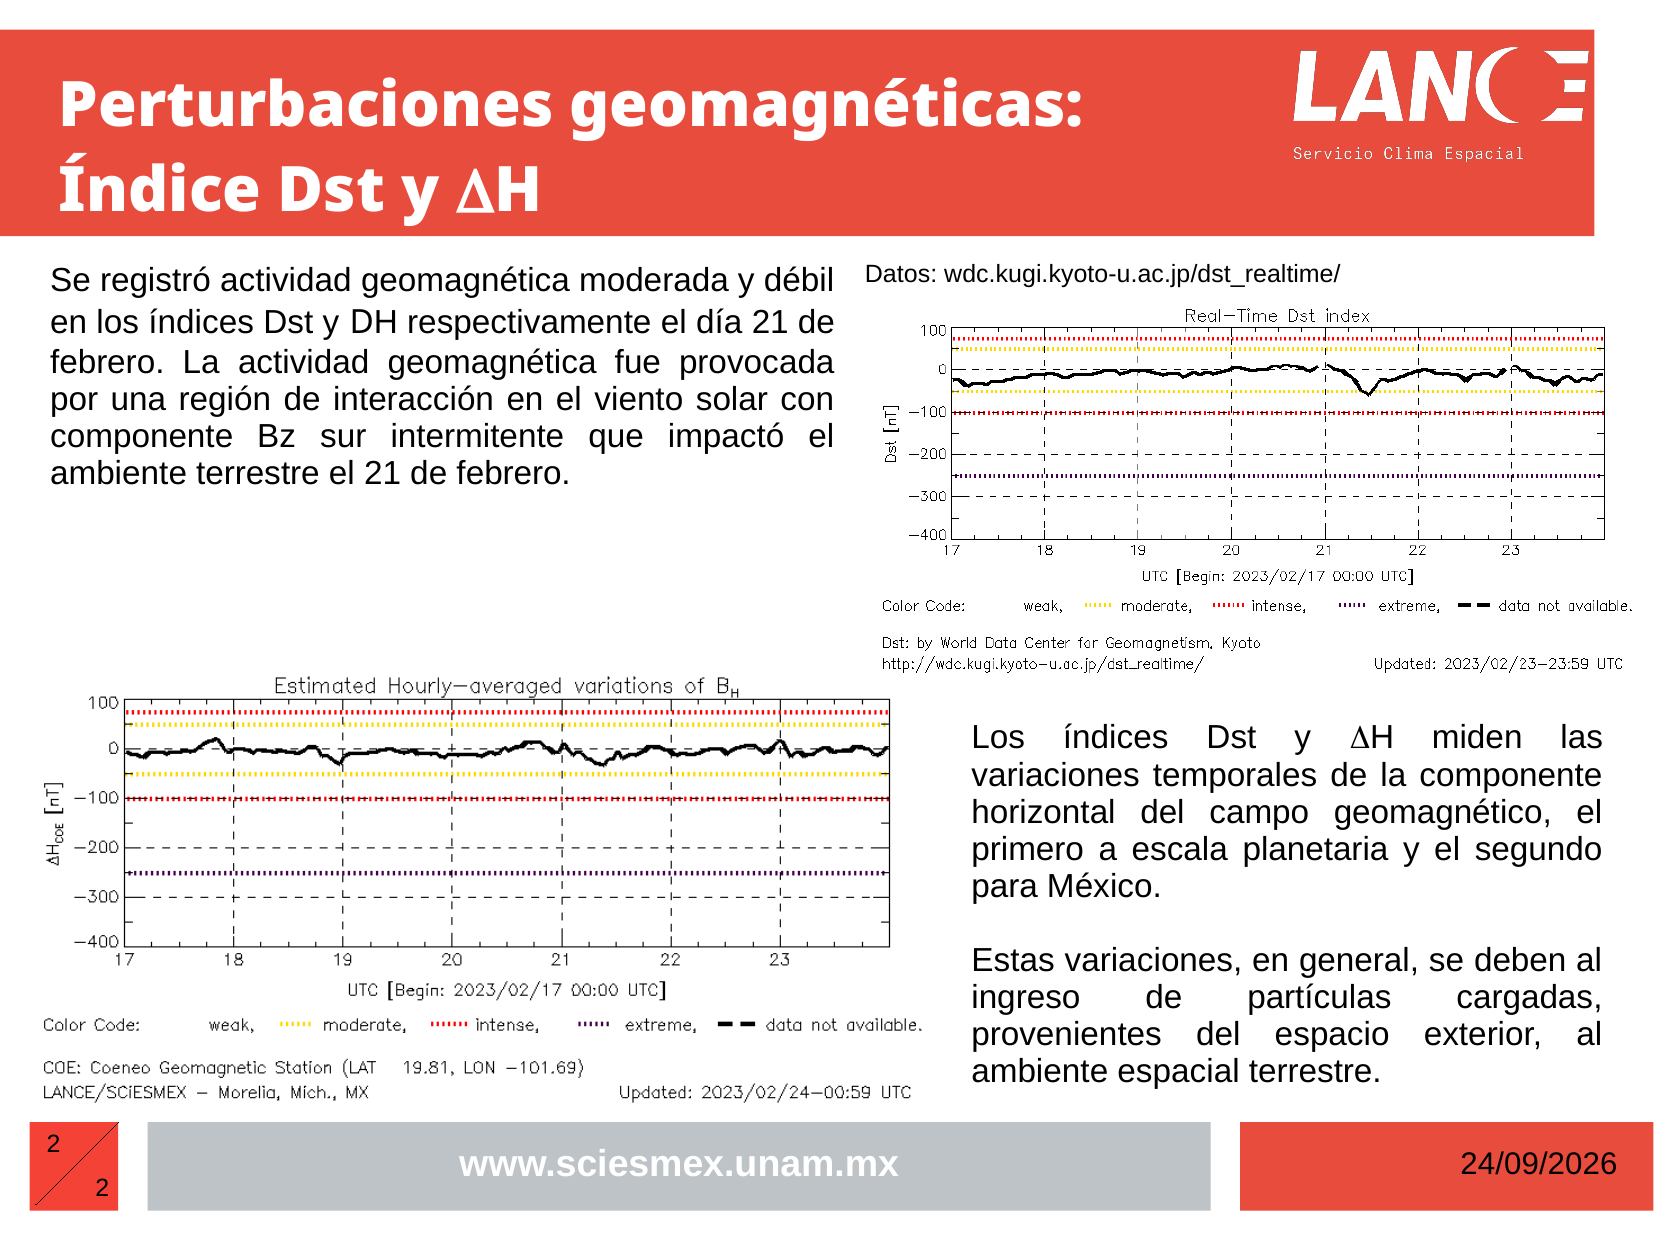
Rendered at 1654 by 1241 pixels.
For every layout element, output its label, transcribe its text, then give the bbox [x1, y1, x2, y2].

picture [1293, 47, 1589, 162]
text_box 23/02/2023 [1424, 1122, 1654, 1205]
text_box Datos: wdc.kugi.kyoto-u.ac.jp/dst_realtime/ [850, 252, 1371, 296]
title Perturbaciones geomagnéticas: Índice Dst y DH [59, 59, 1312, 207]
text_box 2 [35, 1151, 125, 1209]
text_box <número> [31, 1122, 176, 1170]
text_box Los índices Dst y DH miden las variaciones temporales de la componente horizontal del campo geomagnético, el primero a escala planetaria y el segundo para México. Estas variaciones, en general, se deben al ingreso de partículas cargadas, provenientes del espacio exterior, al ambiente espacial terrestre. [956, 711, 1619, 1097]
picture [34, 289, 1642, 1105]
text_box Se registró actividad geomagnética moderada y débil en los índices Dst y DH respectivamente el día 21 de febrero. La actividad geomagnética fue provocada por una región de interacción en el viento solar con componente Bz sur intermitente que impactó el ambiente terrestre el 21 de febrero. [35, 253, 851, 640]
text_box www.sciesmex.unam.mx [153, 1122, 1205, 1205]
